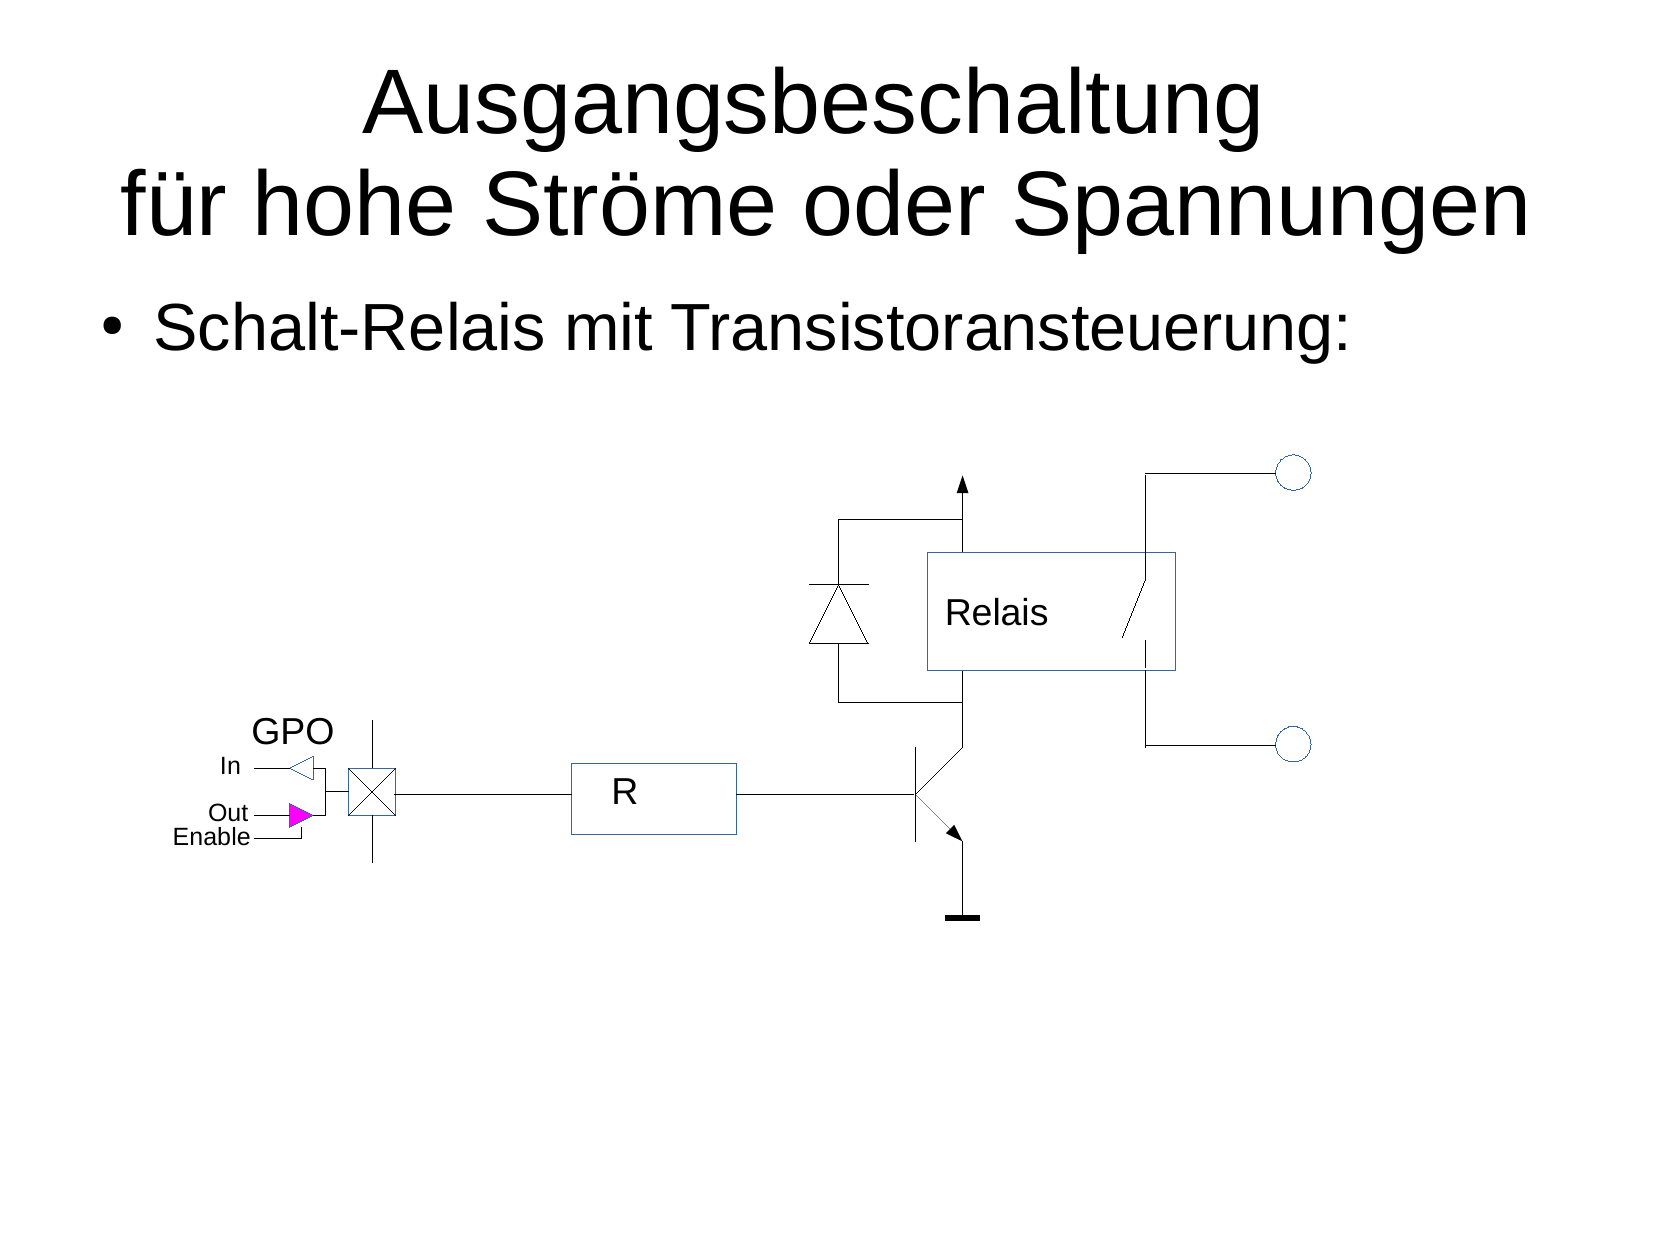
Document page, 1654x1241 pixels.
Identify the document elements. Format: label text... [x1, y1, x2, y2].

text_box Relais [930, 584, 1064, 641]
text_box GPO [236, 703, 350, 760]
text_box [289, 803, 313, 828]
text_box In [205, 744, 256, 787]
text_box R [596, 763, 654, 821]
title Ausgangsbeschaltung für hohe Ströme oder Spannungen [82, 49, 1571, 257]
text_box Out [193, 791, 264, 815]
text_box Enable [157, 815, 266, 858]
list Schalt-Relais mit Transistoransteuerung: [82, 290, 1571, 1010]
